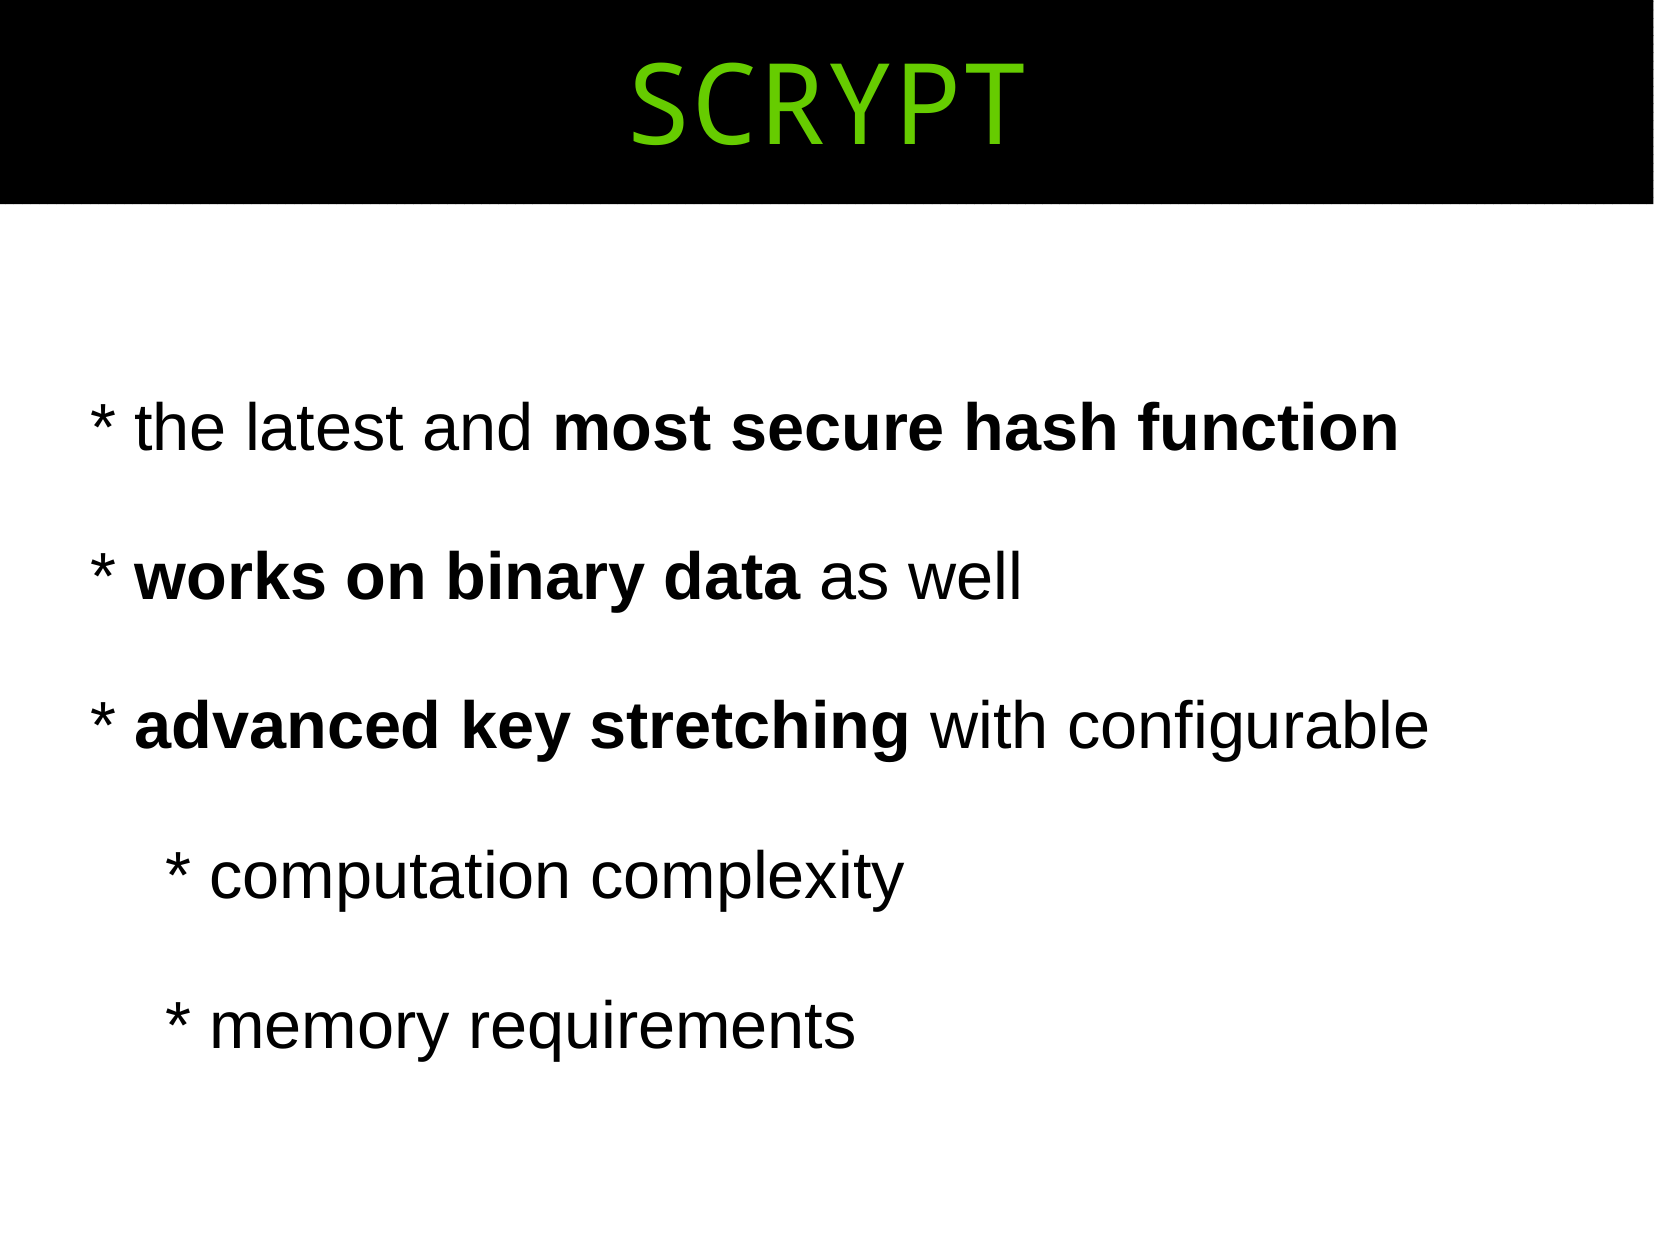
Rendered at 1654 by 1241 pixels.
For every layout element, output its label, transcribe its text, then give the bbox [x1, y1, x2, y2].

title SCRYPT [0, 0, 1654, 205]
subtitle * the latest and most secure hash function * works on binary data as well * advanced key stretching with configurable * computation complexity * memory requirements [90, 305, 1621, 1146]
